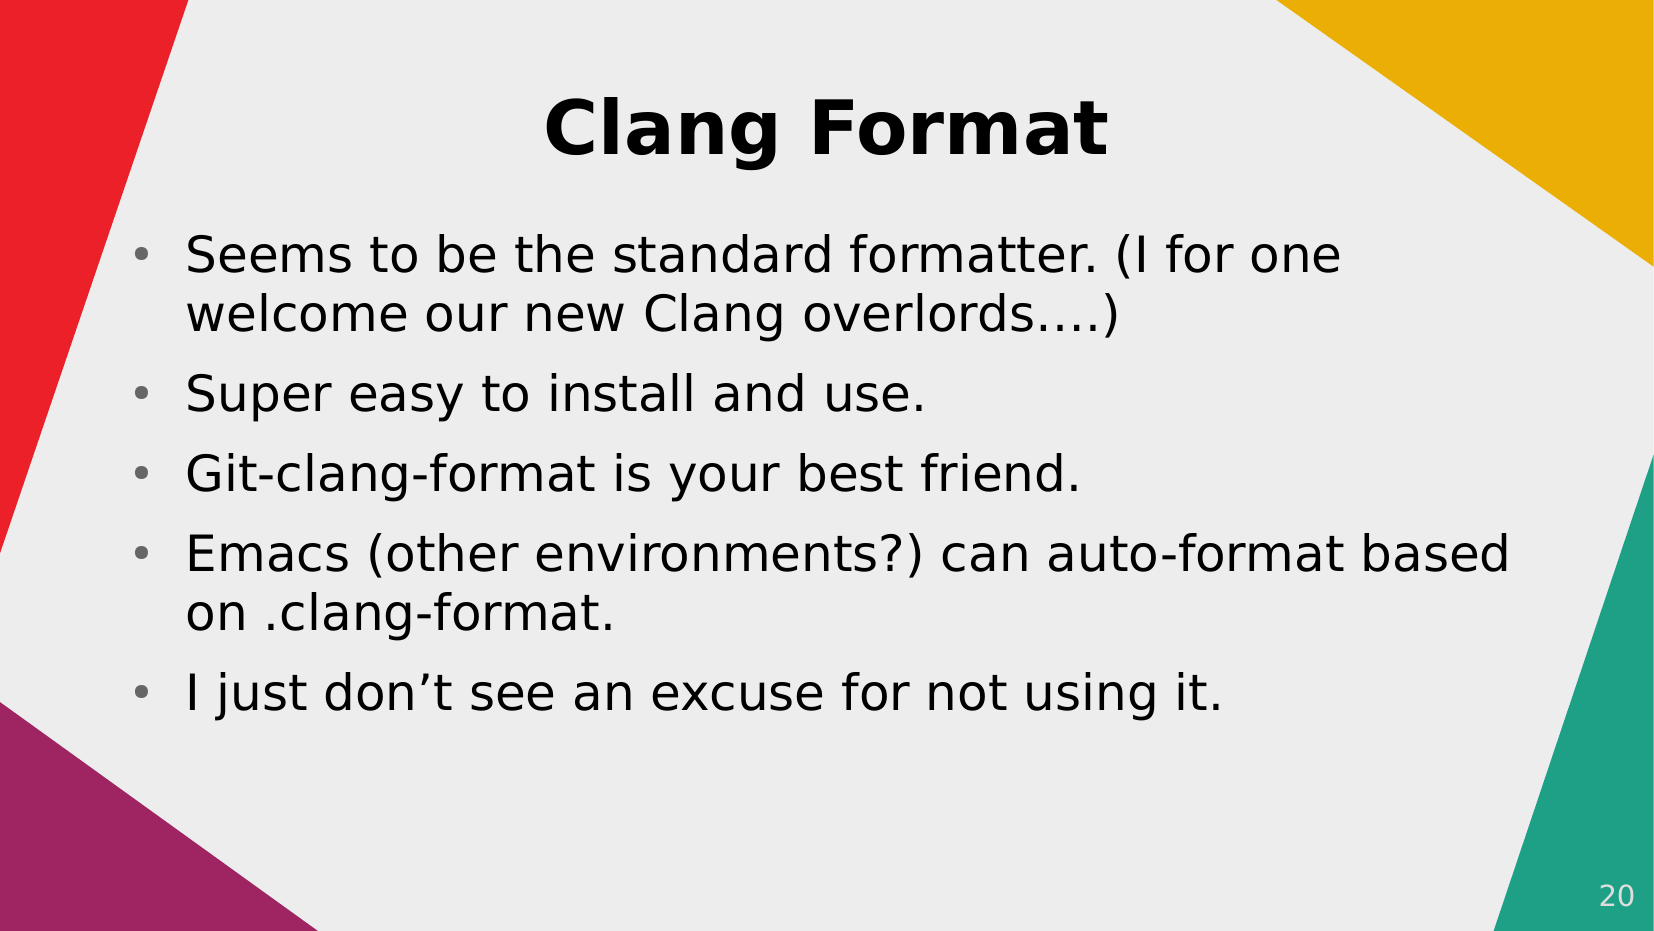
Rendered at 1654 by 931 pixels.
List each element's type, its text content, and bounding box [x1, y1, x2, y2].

list Seems to be the standard formatter. (I for one welcome our new Clang overlords….) Super easy to install and use. Git-clang-format is your best friend. Emacs (other environments?) can auto-format based on .clang-format. I just don’t see an excuse for not using it. [114, 226, 1539, 775]
title Clang Format [114, 54, 1539, 203]
